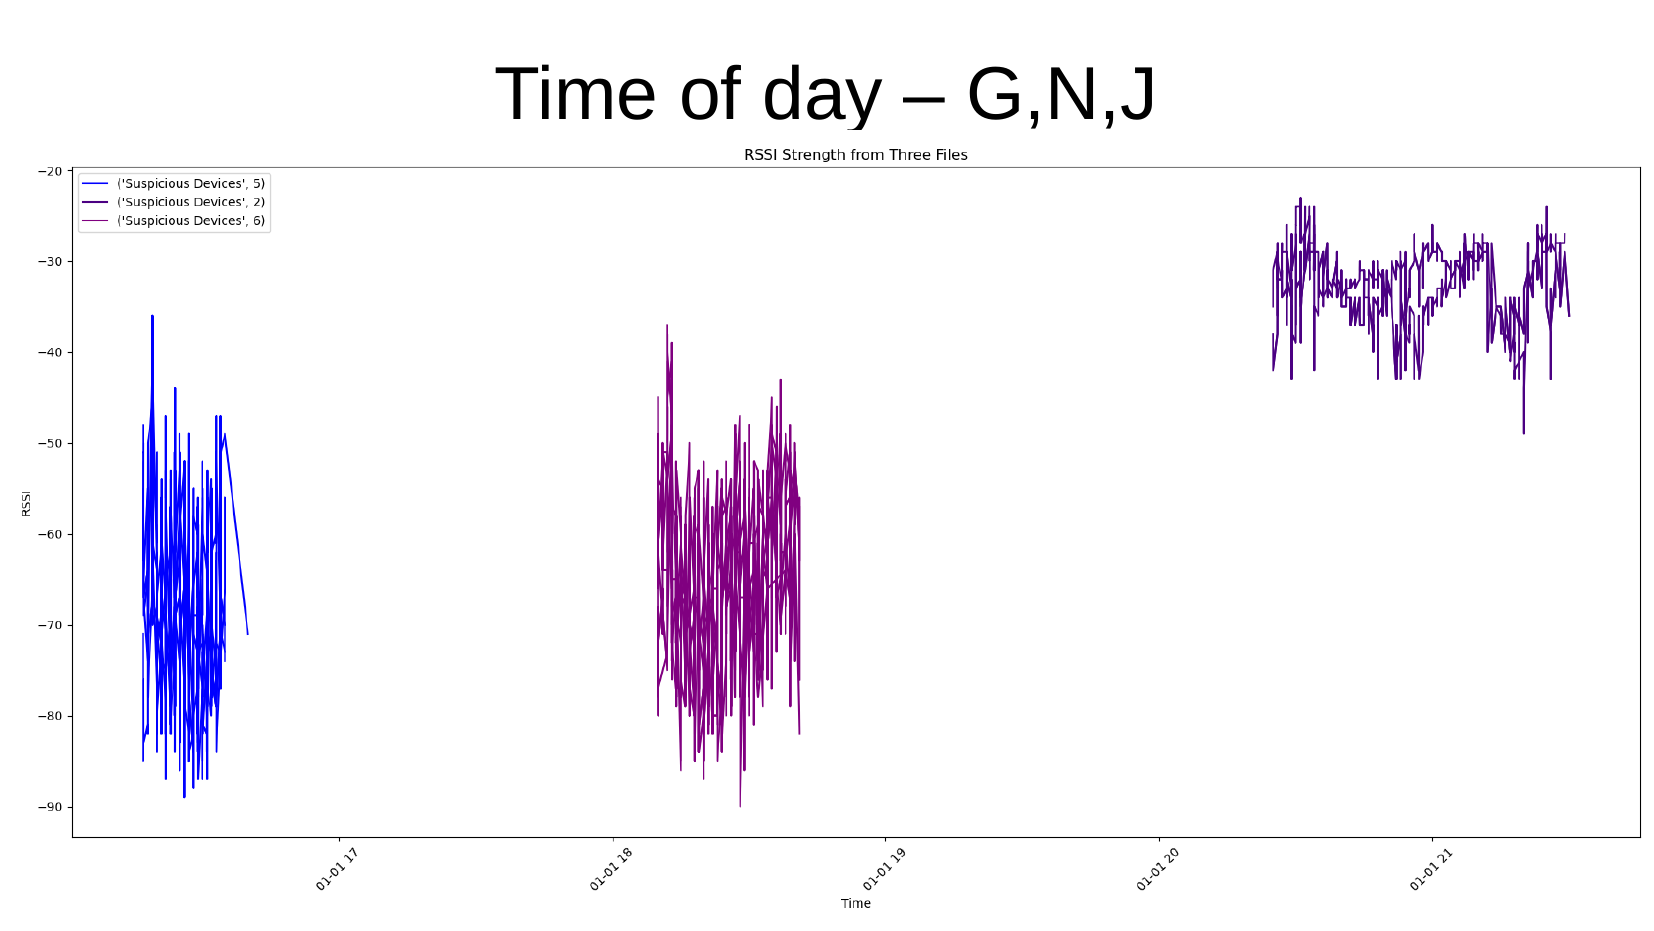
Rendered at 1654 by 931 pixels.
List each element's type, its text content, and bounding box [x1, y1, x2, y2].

picture [0, 130, 1654, 931]
title Time of day – G,N,J [82, 37, 1571, 130]
